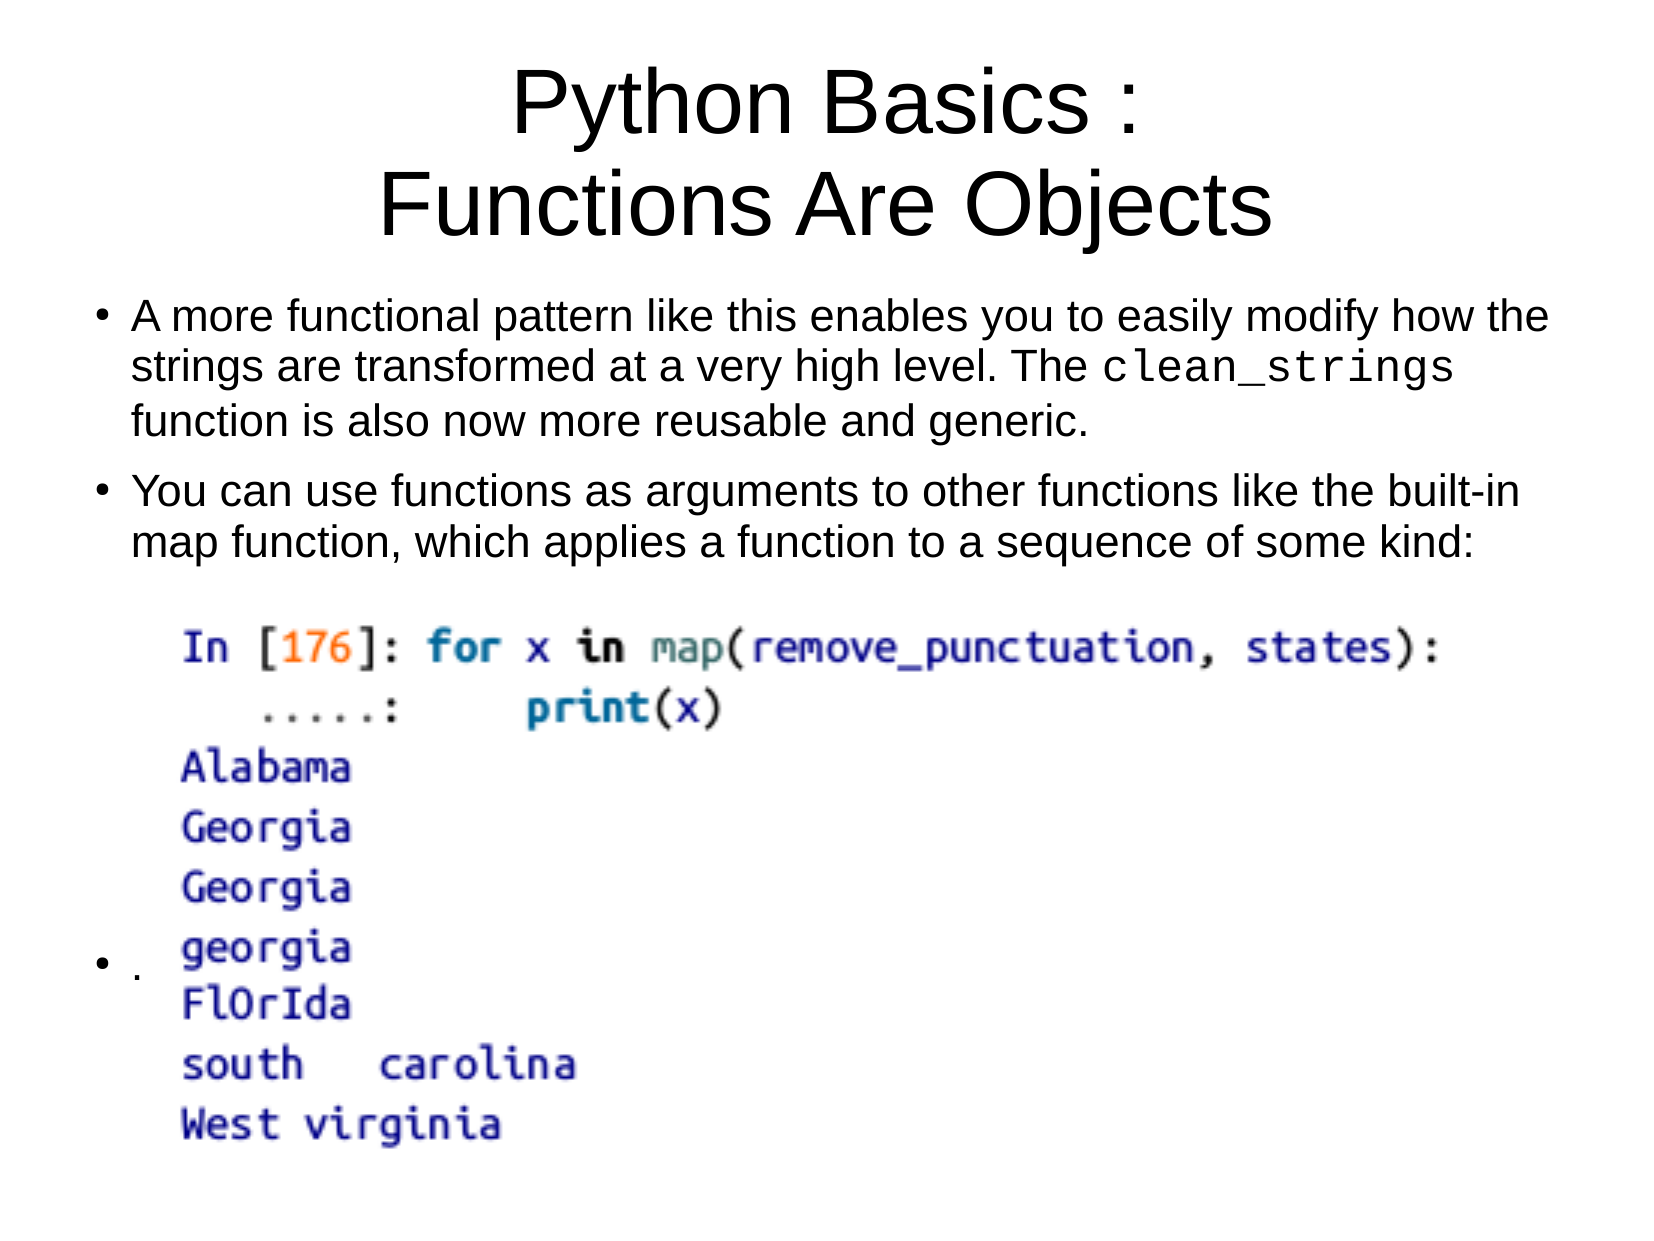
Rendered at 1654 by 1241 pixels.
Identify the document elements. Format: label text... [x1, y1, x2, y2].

picture [161, 615, 1504, 1152]
title Python Basics : Functions Are Objects [82, 49, 1571, 257]
list A more functional pattern like this enables you to easily modify how the strings are transformed at a very high level. The clean_strings function is also now more reusable and generic. You can use functions as arguments to other functions like the built-in map function, which applies a function to a sequence of some kind: . [82, 290, 1571, 1010]
